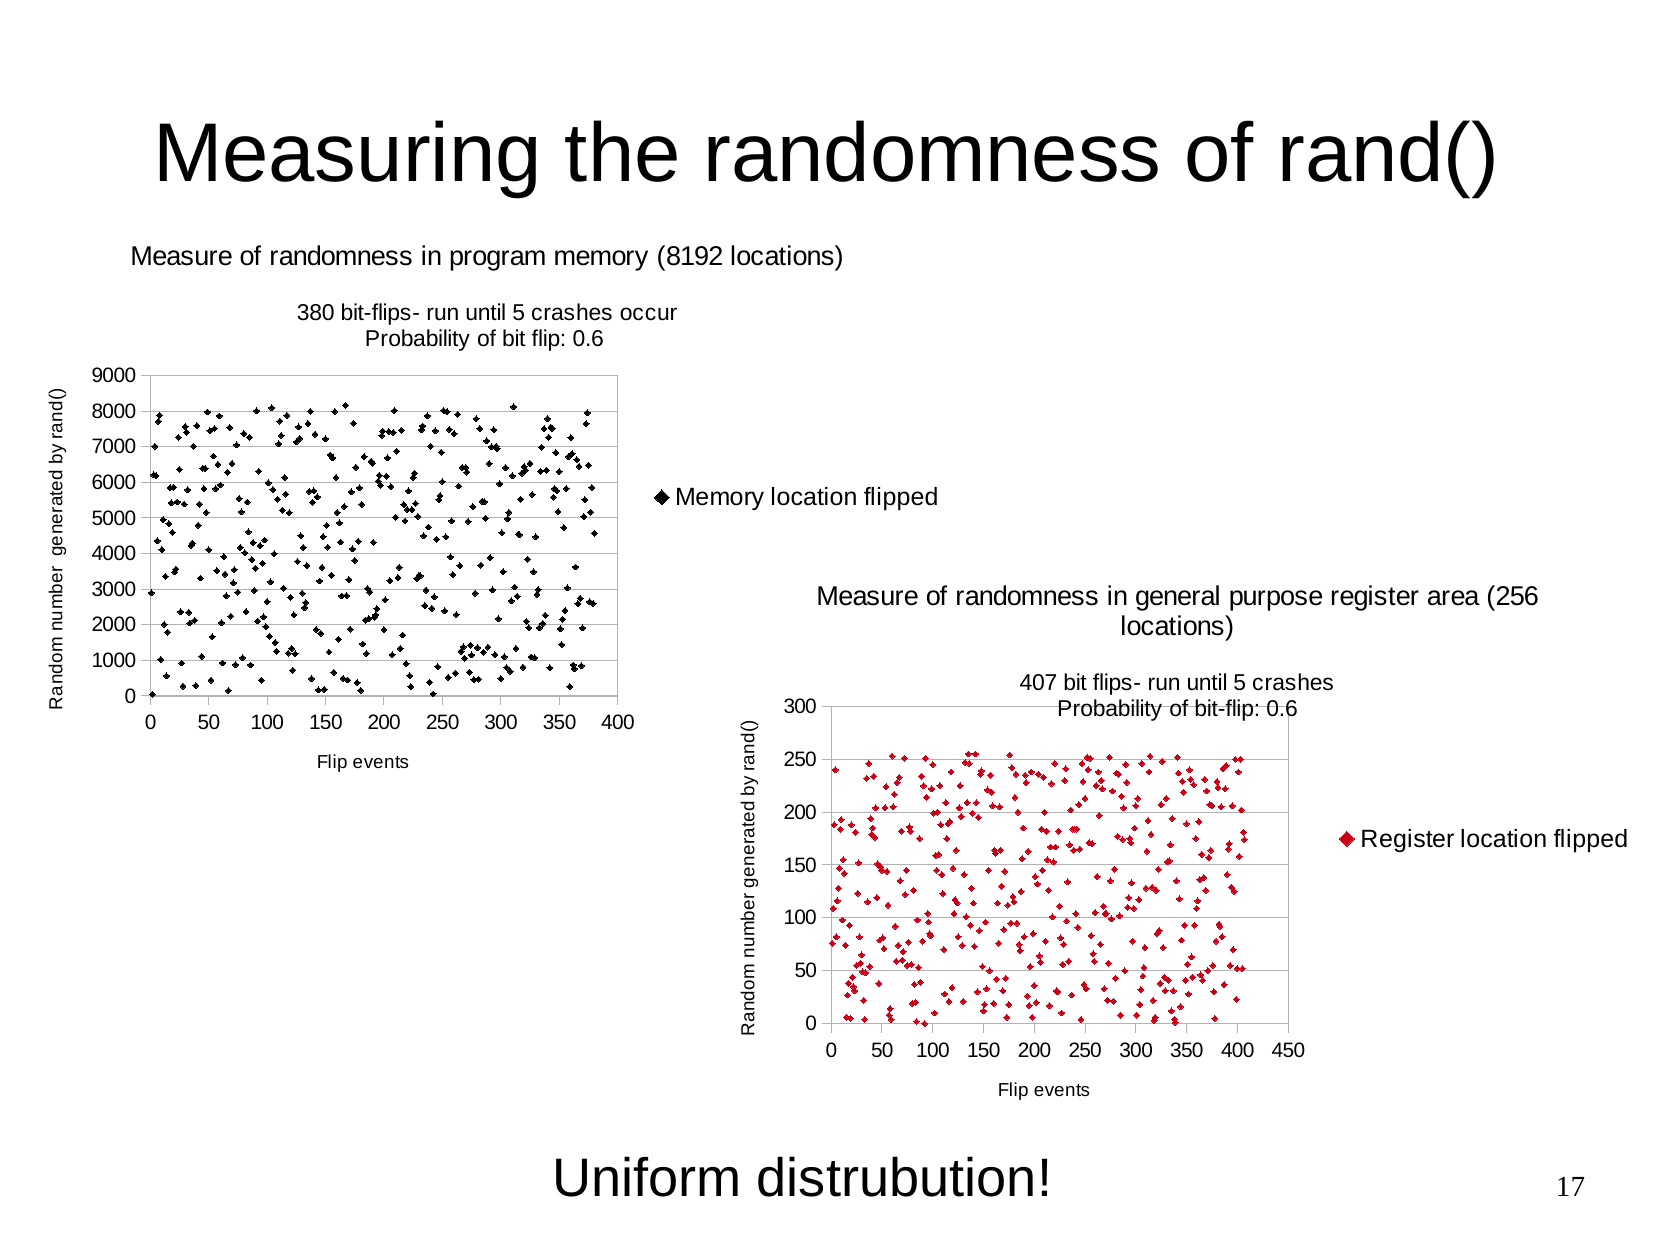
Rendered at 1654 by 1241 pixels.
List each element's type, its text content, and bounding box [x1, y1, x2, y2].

title Measuring the randomness of rand() [82, 49, 1571, 257]
chart [15, 214, 1650, 1123]
text_box Uniform distrubution! [150, 1139, 1456, 1216]
